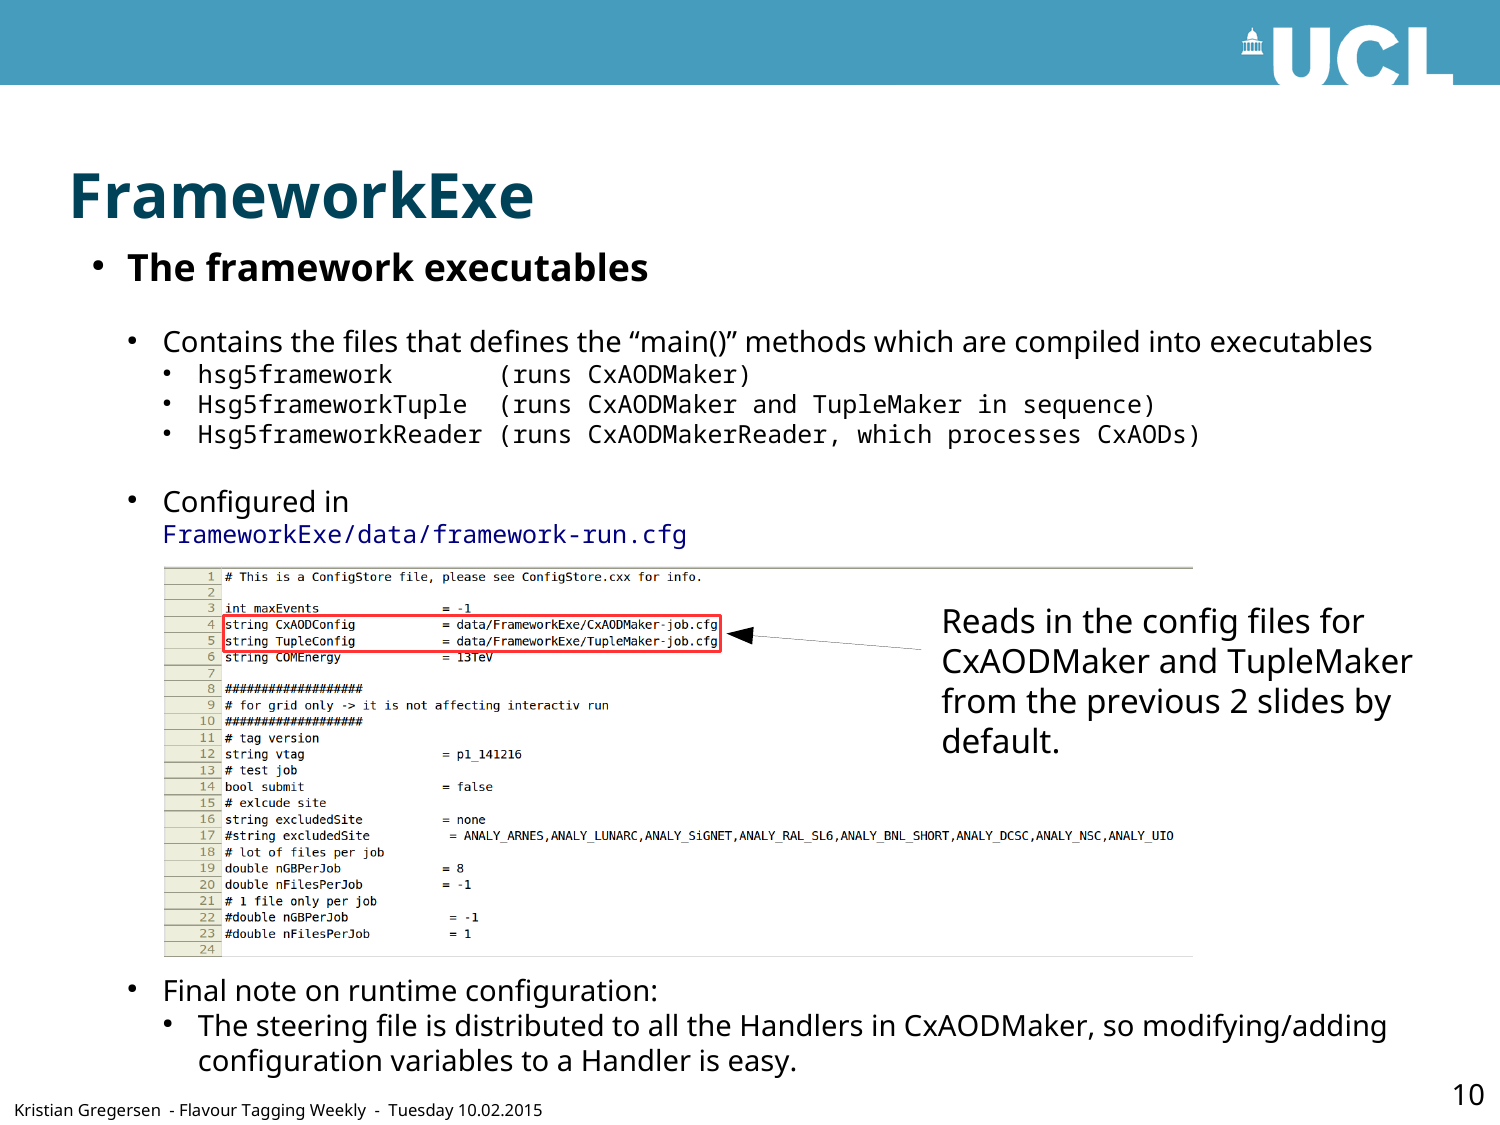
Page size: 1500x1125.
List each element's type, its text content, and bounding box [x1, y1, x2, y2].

title FrameworkExe [54, 148, 1447, 378]
picture [0, 0, 1500, 85]
text_box Reads in the config files for CxAODMaker and TupleMaker from the previous 2 slides by default. [926, 593, 1453, 768]
text_box The framework executables Contains the files that defines the “main()” methods which are compiled into executables hsg5framework (runs CxAODMaker) Hsg5frameworkTuple (runs CxAODMaker and TupleMaker in sequence) Hsg5frameworkReader (runs CxAODMakerReader, which processes CxAODs) Configured in FrameworkExe/data/framework-run.cfg Final note on runtime configuration: The steering file is distributed to all the Handlers in CxAODMaker, so modifying/adding configuration variables to a Handler is easy. [76, 378, 1317, 1081]
picture [162, 566, 1193, 957]
